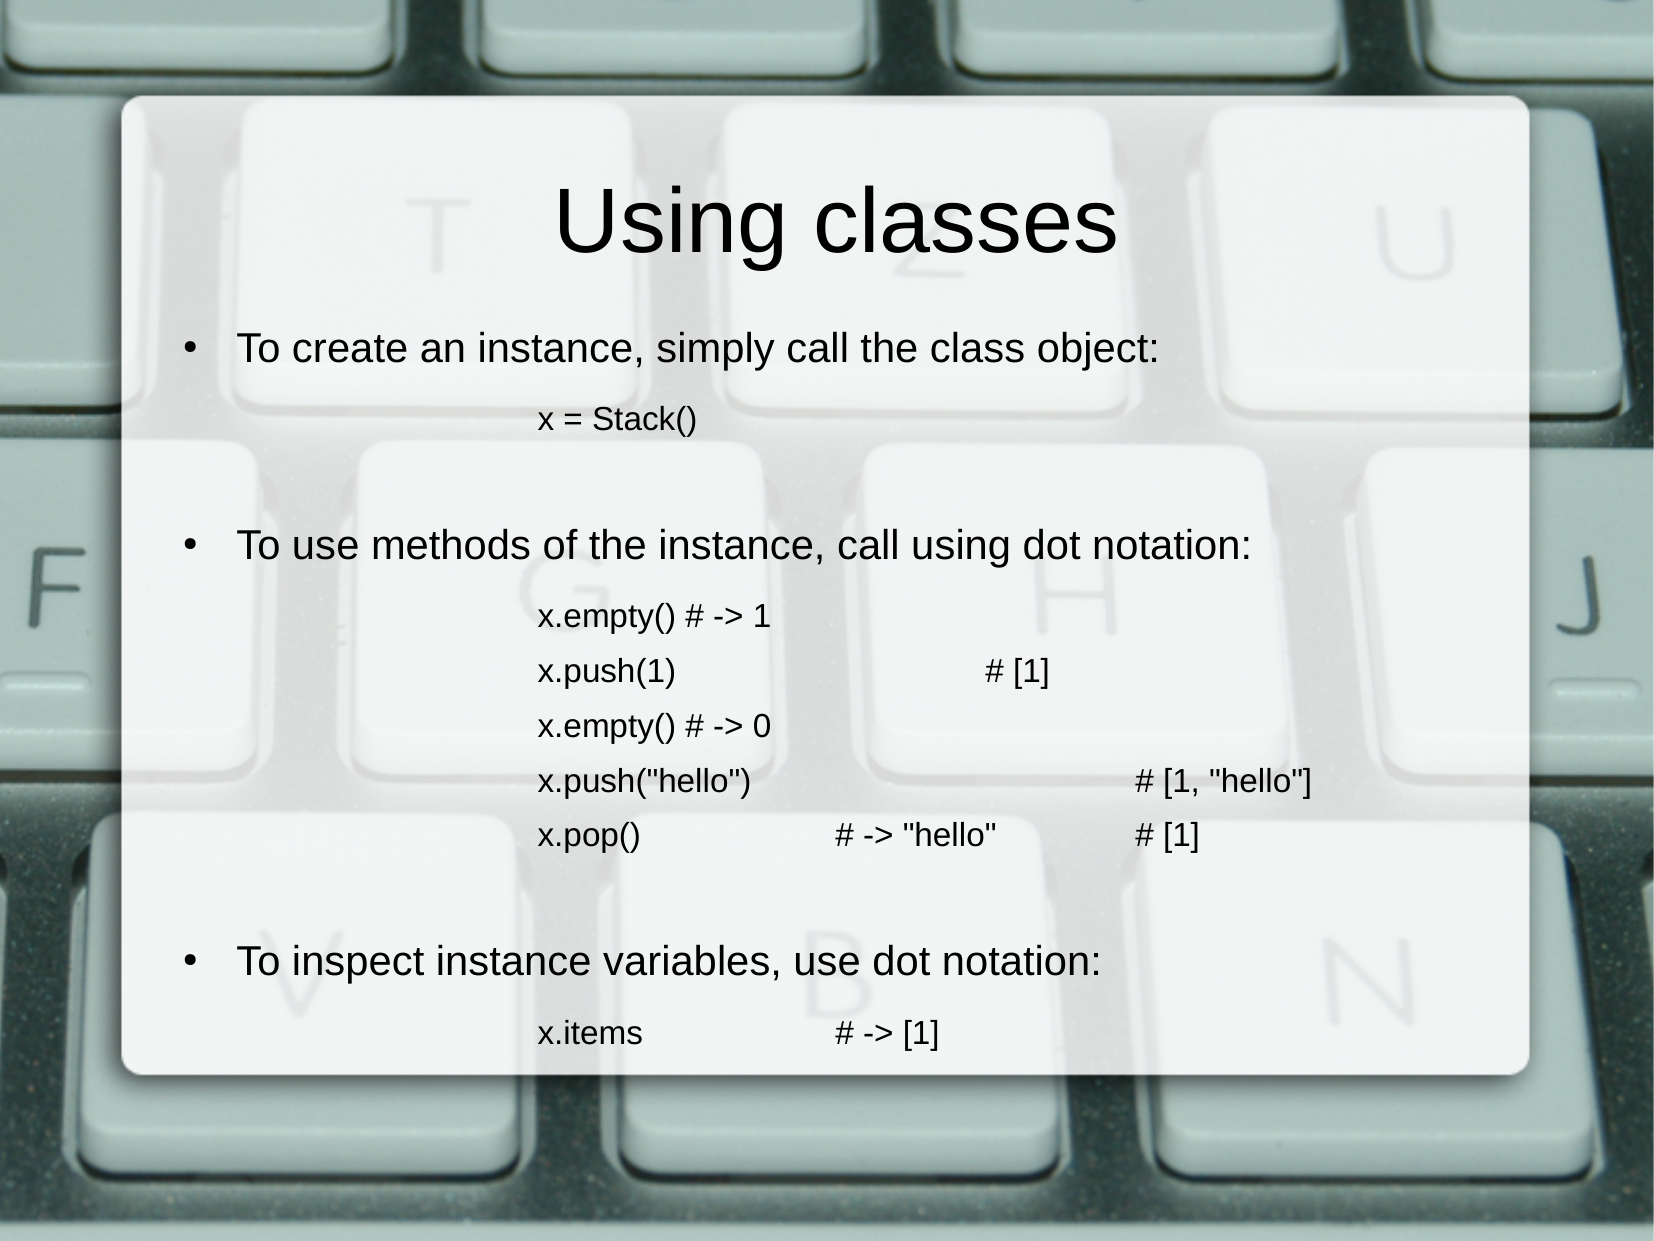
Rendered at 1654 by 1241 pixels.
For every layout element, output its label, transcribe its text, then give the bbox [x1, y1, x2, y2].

list To create an instance, simply call the class object: x = Stack() To use methods of the instance, call using dot notation: x.empty() # -> 1 x.push(1) # [1] x.empty() # -> 0 x.push("hello") # [1, "hello"] x.pop() # -> "hello" # [1] To inspect instance variables, use dot notation: x.items # -> [1] [147, 324, 1506, 1231]
title Using classes [135, 117, 1506, 325]
picture [0, 0, 1654, 1241]
